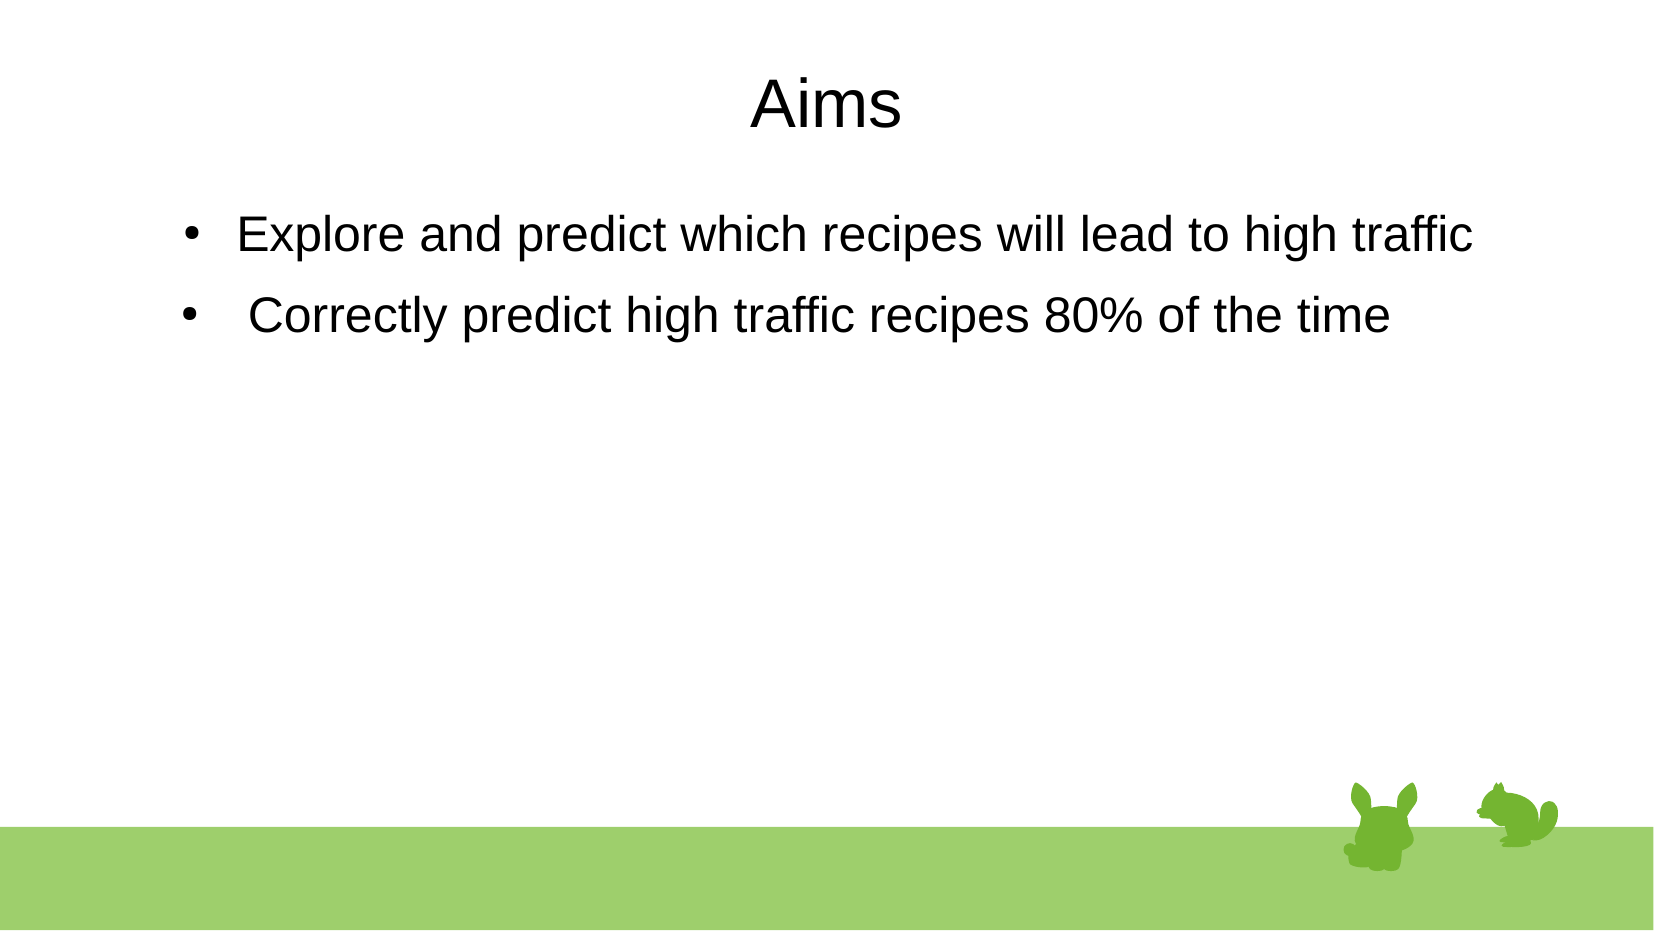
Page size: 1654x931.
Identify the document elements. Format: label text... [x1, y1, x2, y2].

title Aims [88, 29, 1565, 178]
list Explore and predict which recipes will lead to high traffic Correctly predict high traffic recipes 80% of the time [88, 206, 1565, 739]
